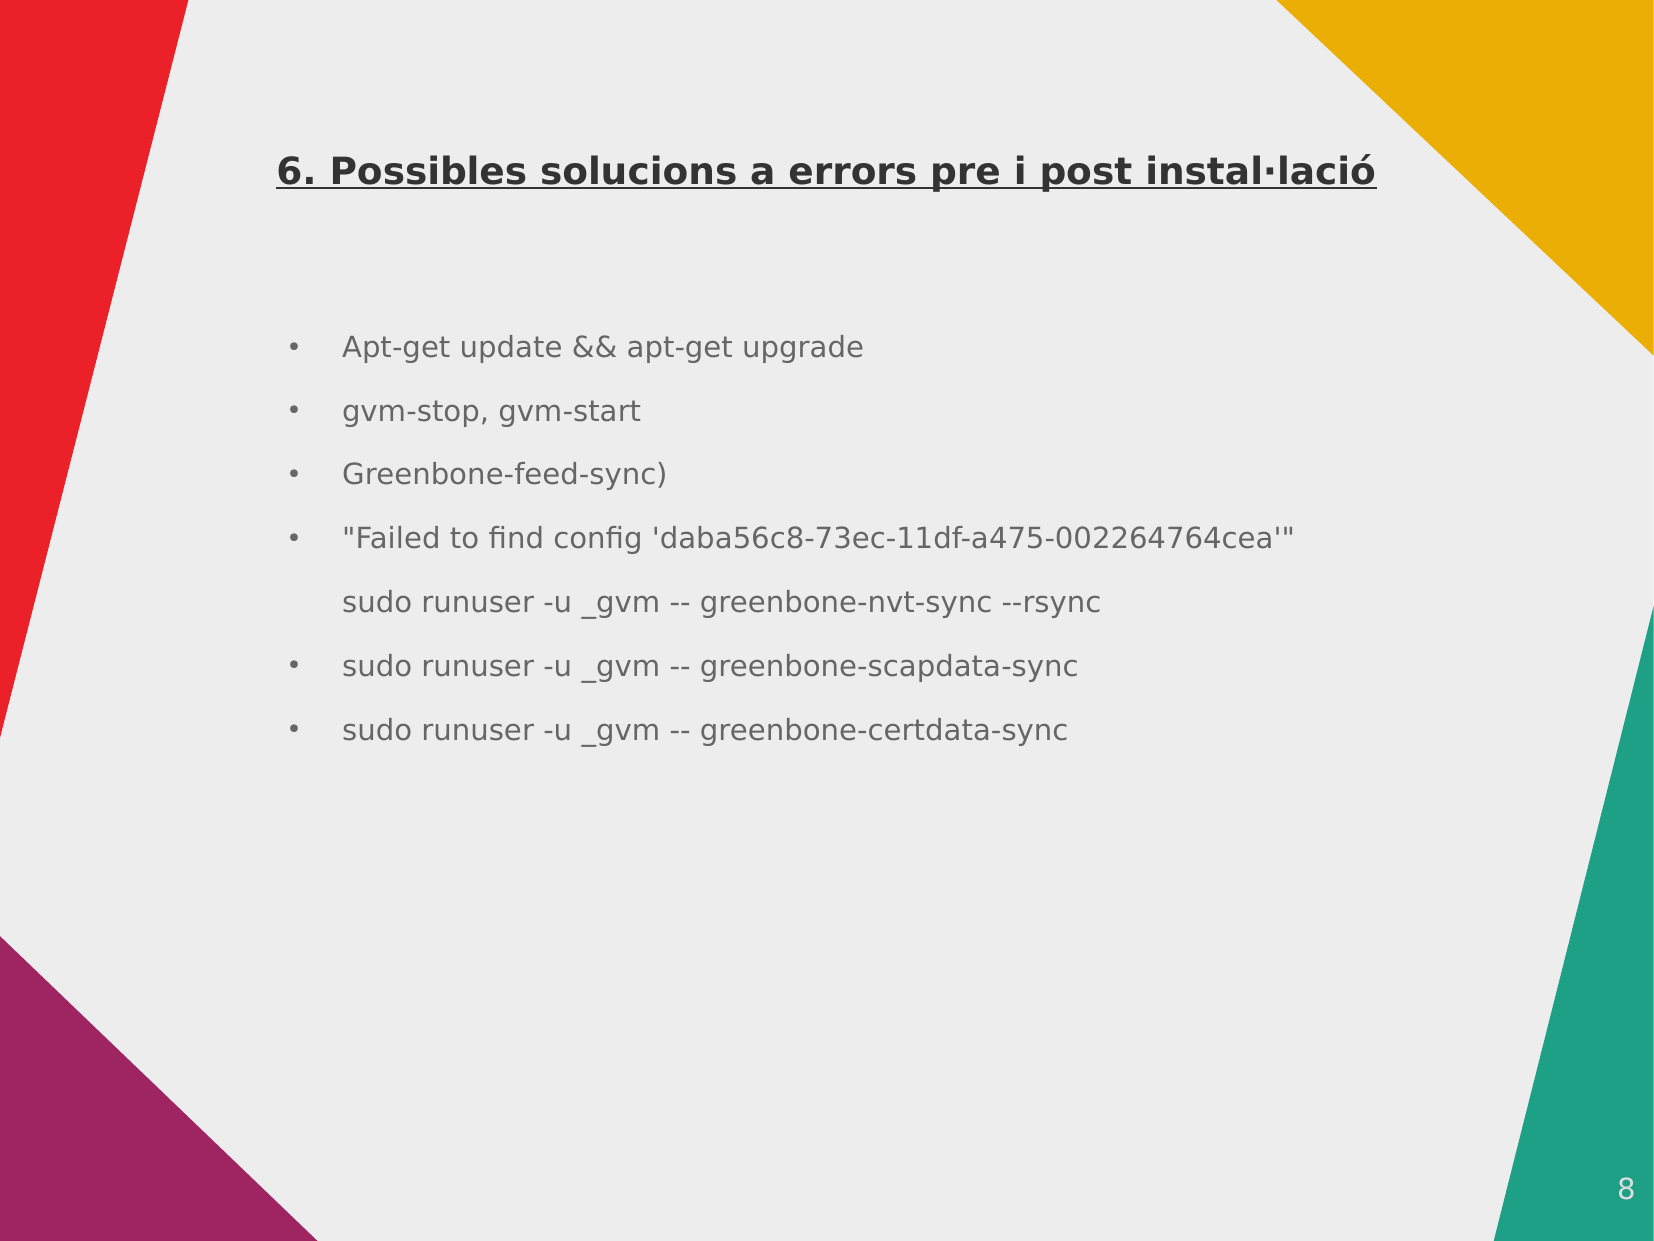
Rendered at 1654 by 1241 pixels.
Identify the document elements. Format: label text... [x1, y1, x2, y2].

list Apt-get update && apt-get upgrade gvm-stop, gvm-start Greenbone-feed-sync) "Failed to find config 'daba56c8-73ec-11df-a475-002264764cea'" sudo runuser -u _gvm -- greenbone-nvt-sync --rsync sudo runuser -u _gvm -- greenbone-scapdata-sync sudo runuser -u _gvm -- greenbone-certdata-sync [271, 330, 1381, 811]
title 6. Possibles solucions a errors pre i post instal·lació [114, 73, 1539, 271]
